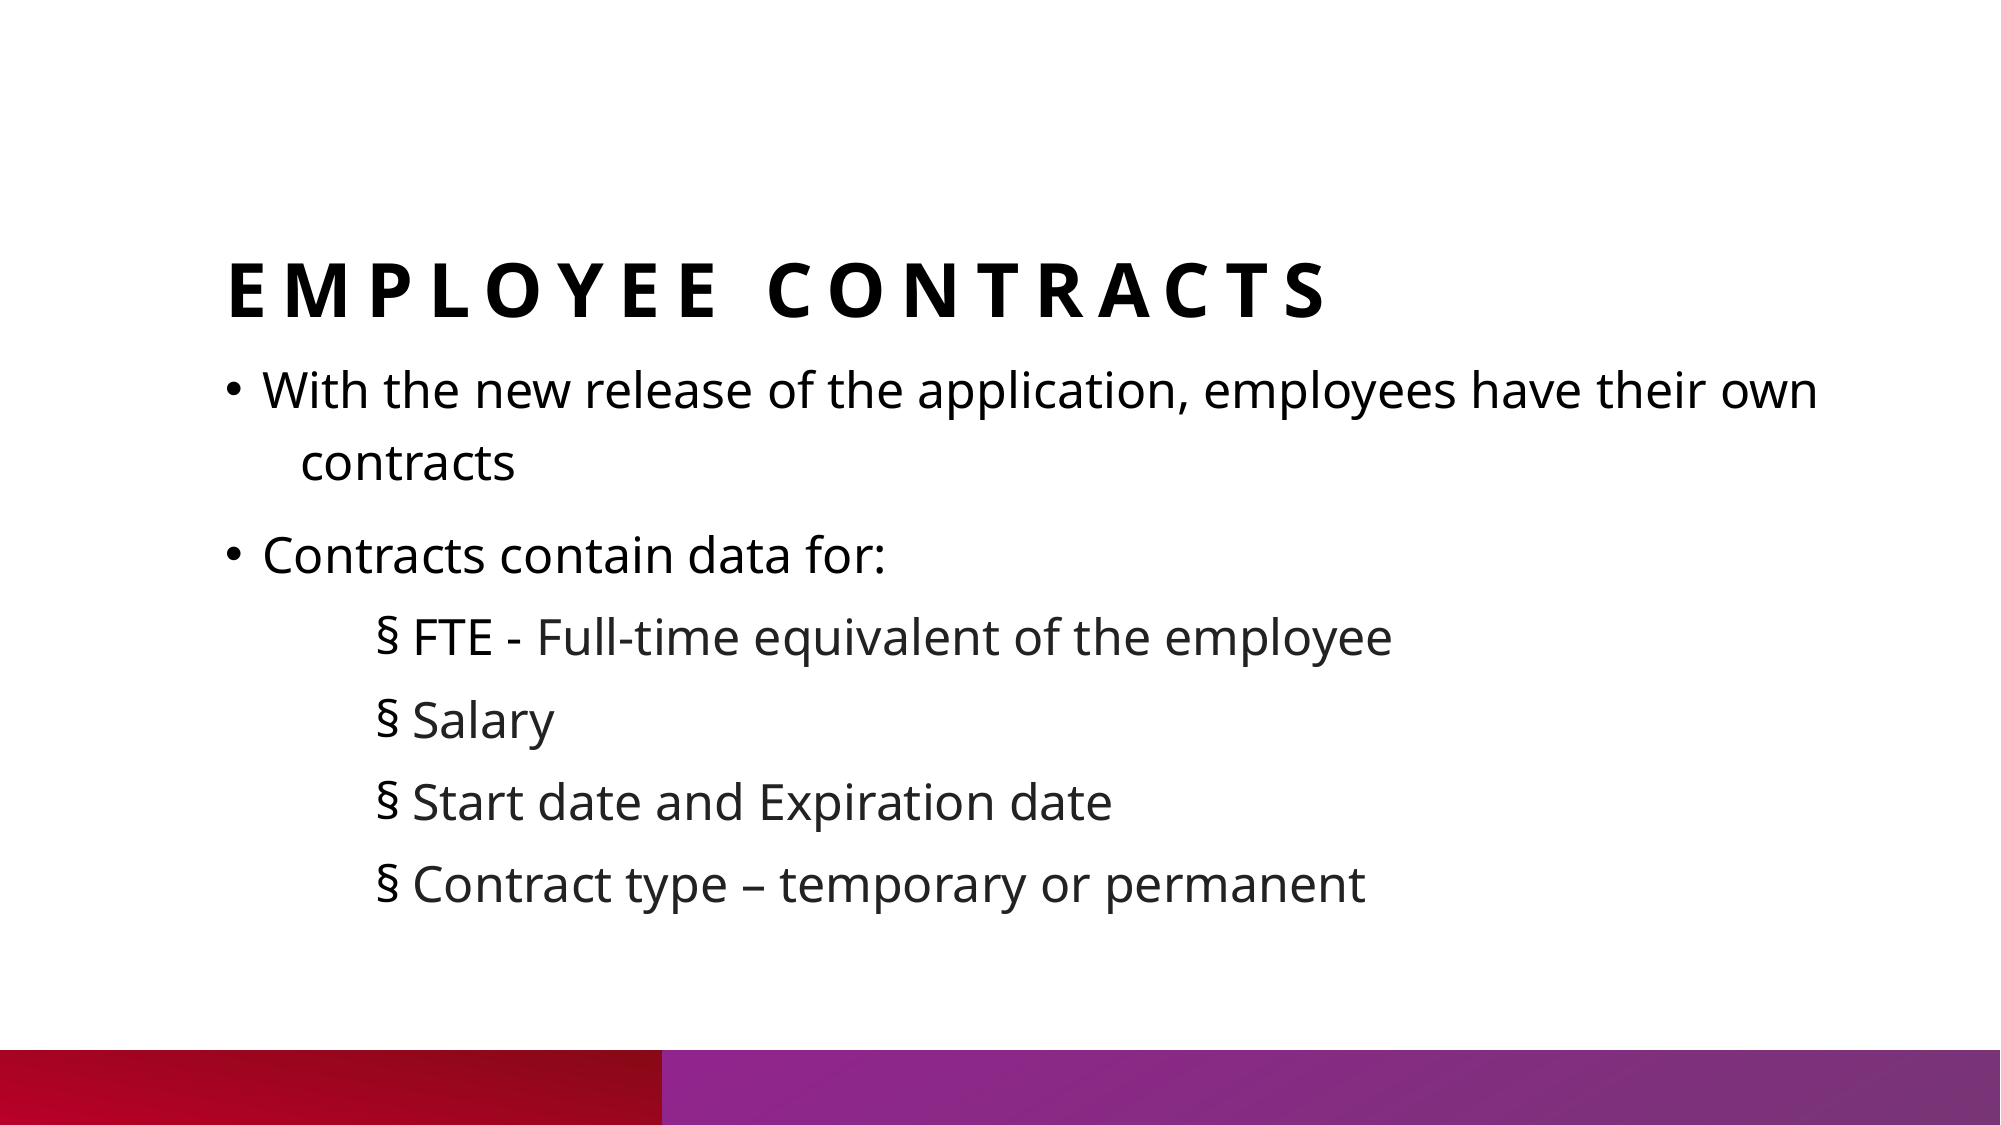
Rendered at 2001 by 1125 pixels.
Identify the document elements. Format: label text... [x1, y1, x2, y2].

title Employee contracts [225, 130, 1906, 334]
list With the new release of the application, employees have their own contracts Contracts contain data for: FTE - Full-time equivalent of the employee Salary Start date and Expiration date Contract type – temporary or permanent [225, 346, 1906, 996]
